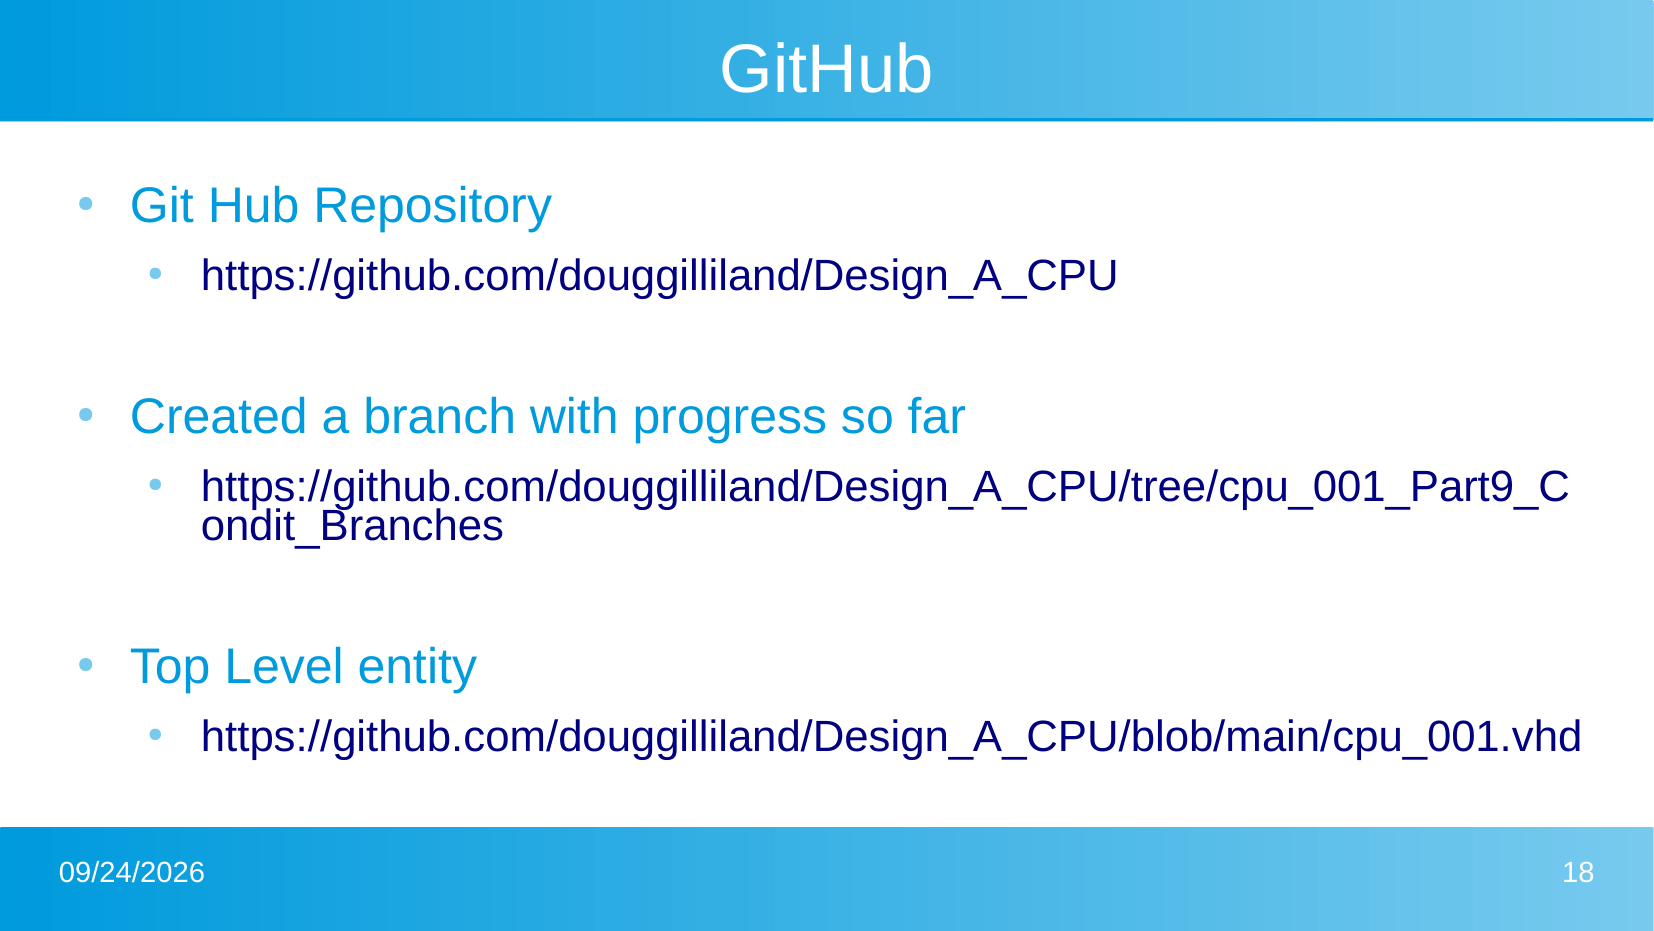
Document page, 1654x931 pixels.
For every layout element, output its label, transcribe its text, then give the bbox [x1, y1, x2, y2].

list Git Hub Repository https://github.com/douggilliland/Design_A_CPU Created a branch with progress so far https://github.com/douggilliland/Design_A_CPU/tree/cpu_001_Part9_Condit_Branches Top Level entity https://github.com/douggilliland/Design_A_CPU/blob/main/cpu_001.vhd [59, 177, 1595, 768]
title GitHub [59, 29, 1595, 108]
